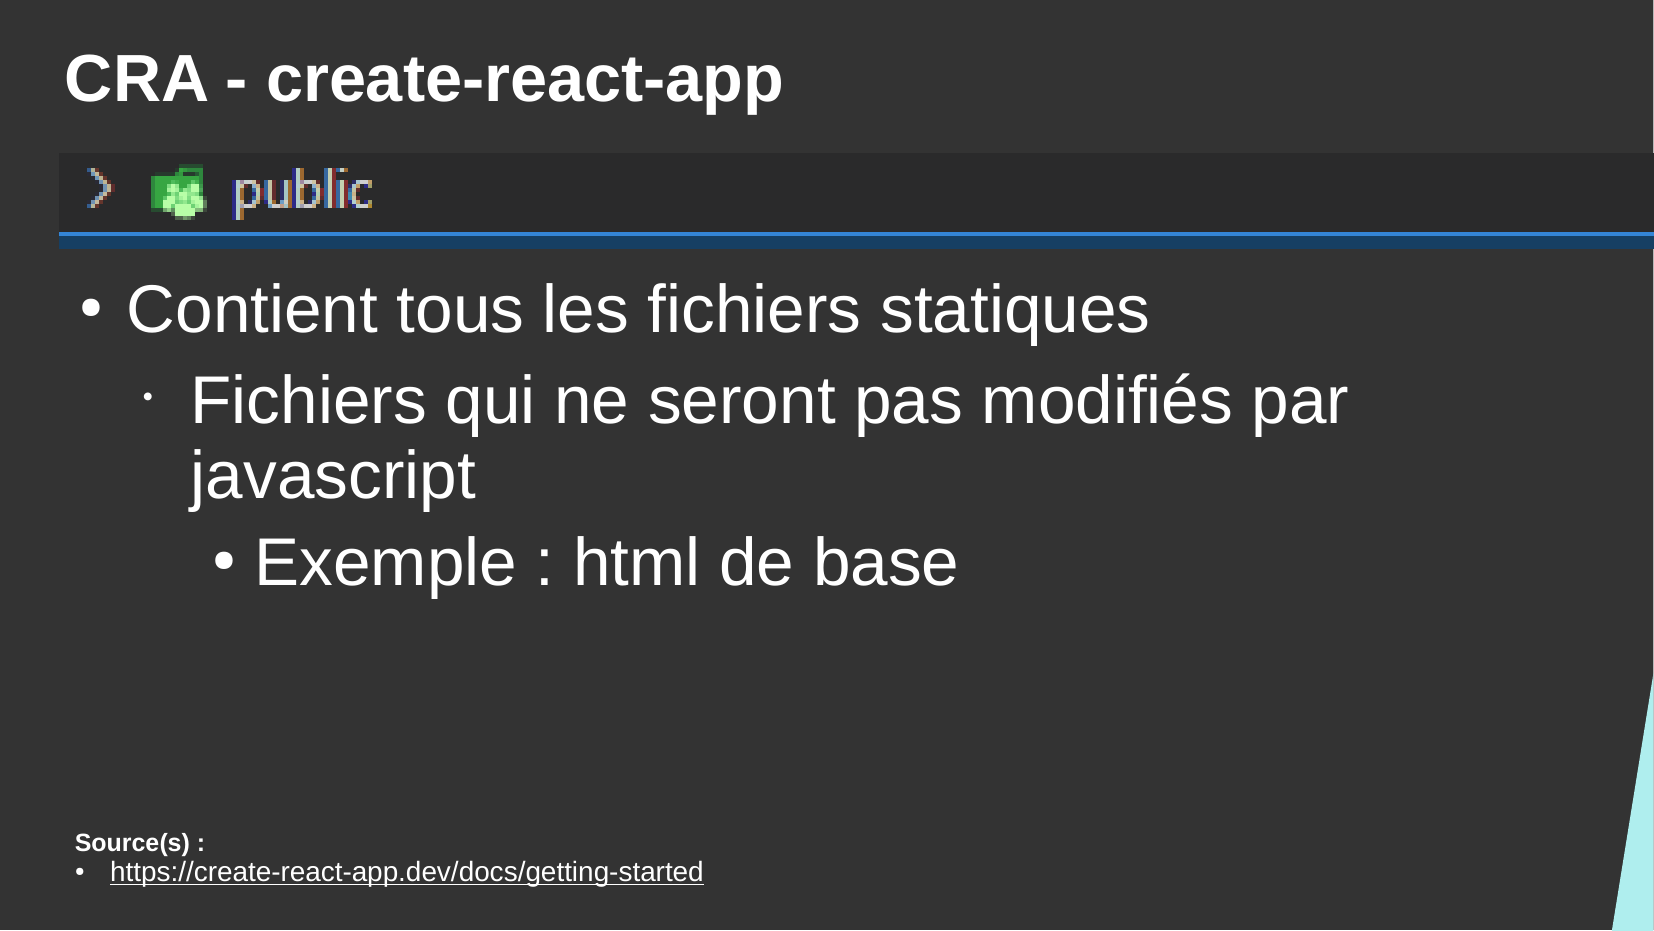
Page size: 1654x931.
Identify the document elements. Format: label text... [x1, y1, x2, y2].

text_box [1611, 669, 1654, 931]
text_box Source(s) : https://create-react-app.dev/docs/getting-started [60, 821, 898, 927]
picture [59, 153, 1654, 249]
list Contient tous les fichiers statiques Fichiers qui ne seront pas modifiés par javascript Exemple : html de base [63, 271, 1625, 603]
title CRA - create-react-app [64, 40, 1635, 119]
